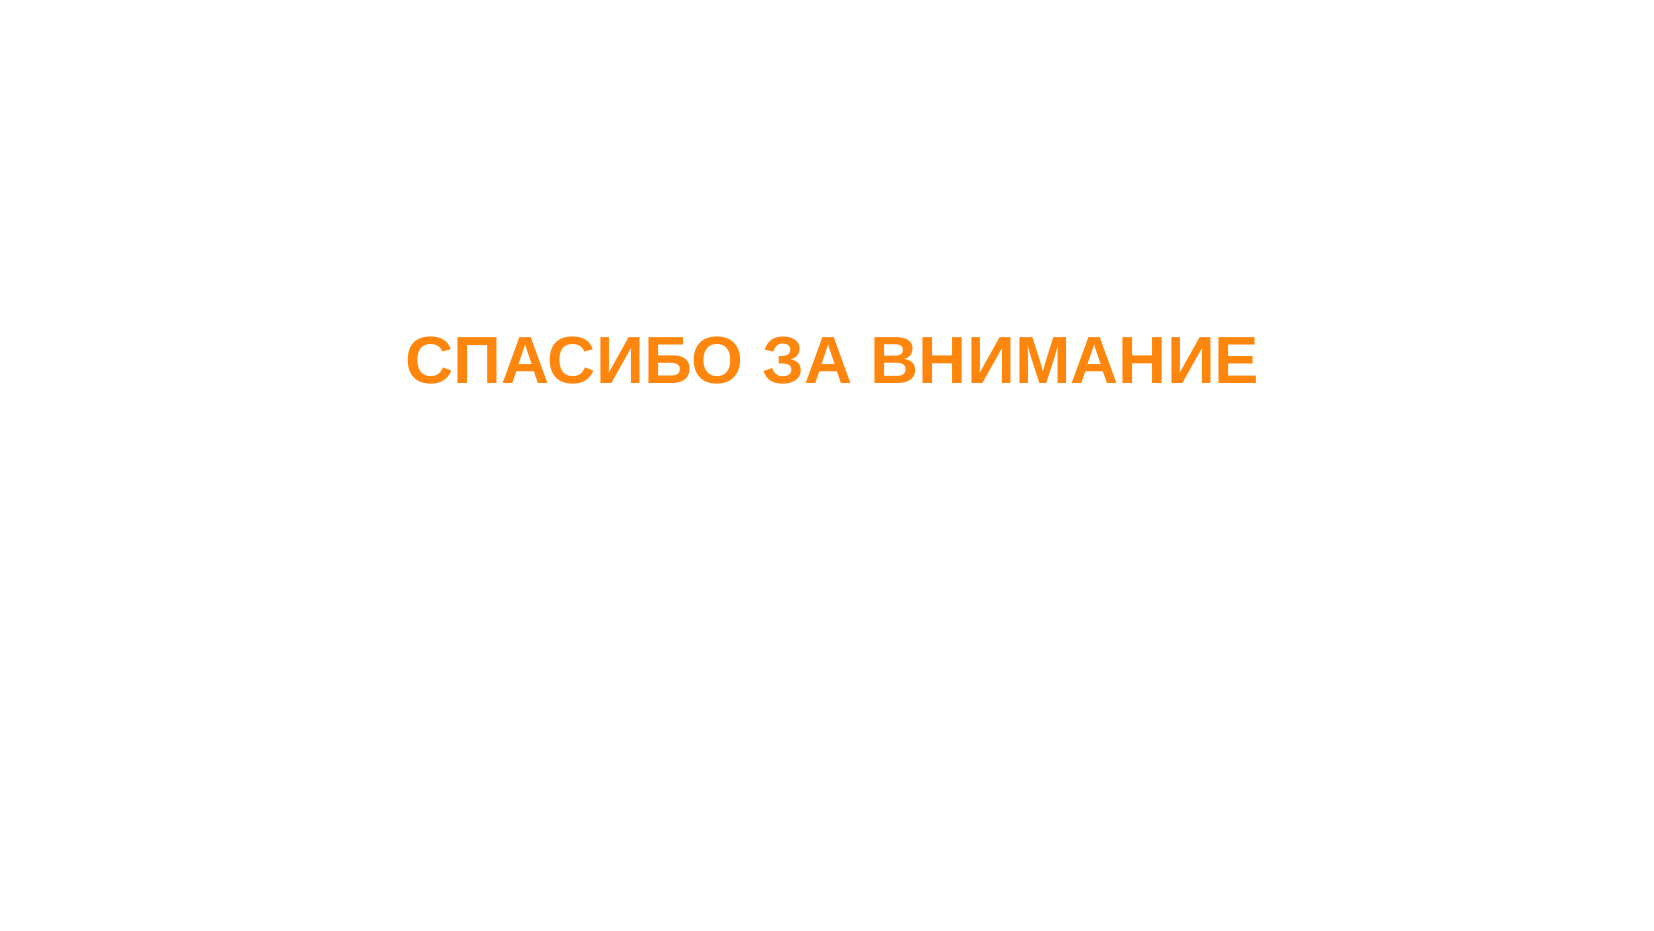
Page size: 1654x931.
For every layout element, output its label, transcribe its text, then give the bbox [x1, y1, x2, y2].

list СПАСИБО ЗА ВНИМАНИЕ [88, 316, 1577, 857]
